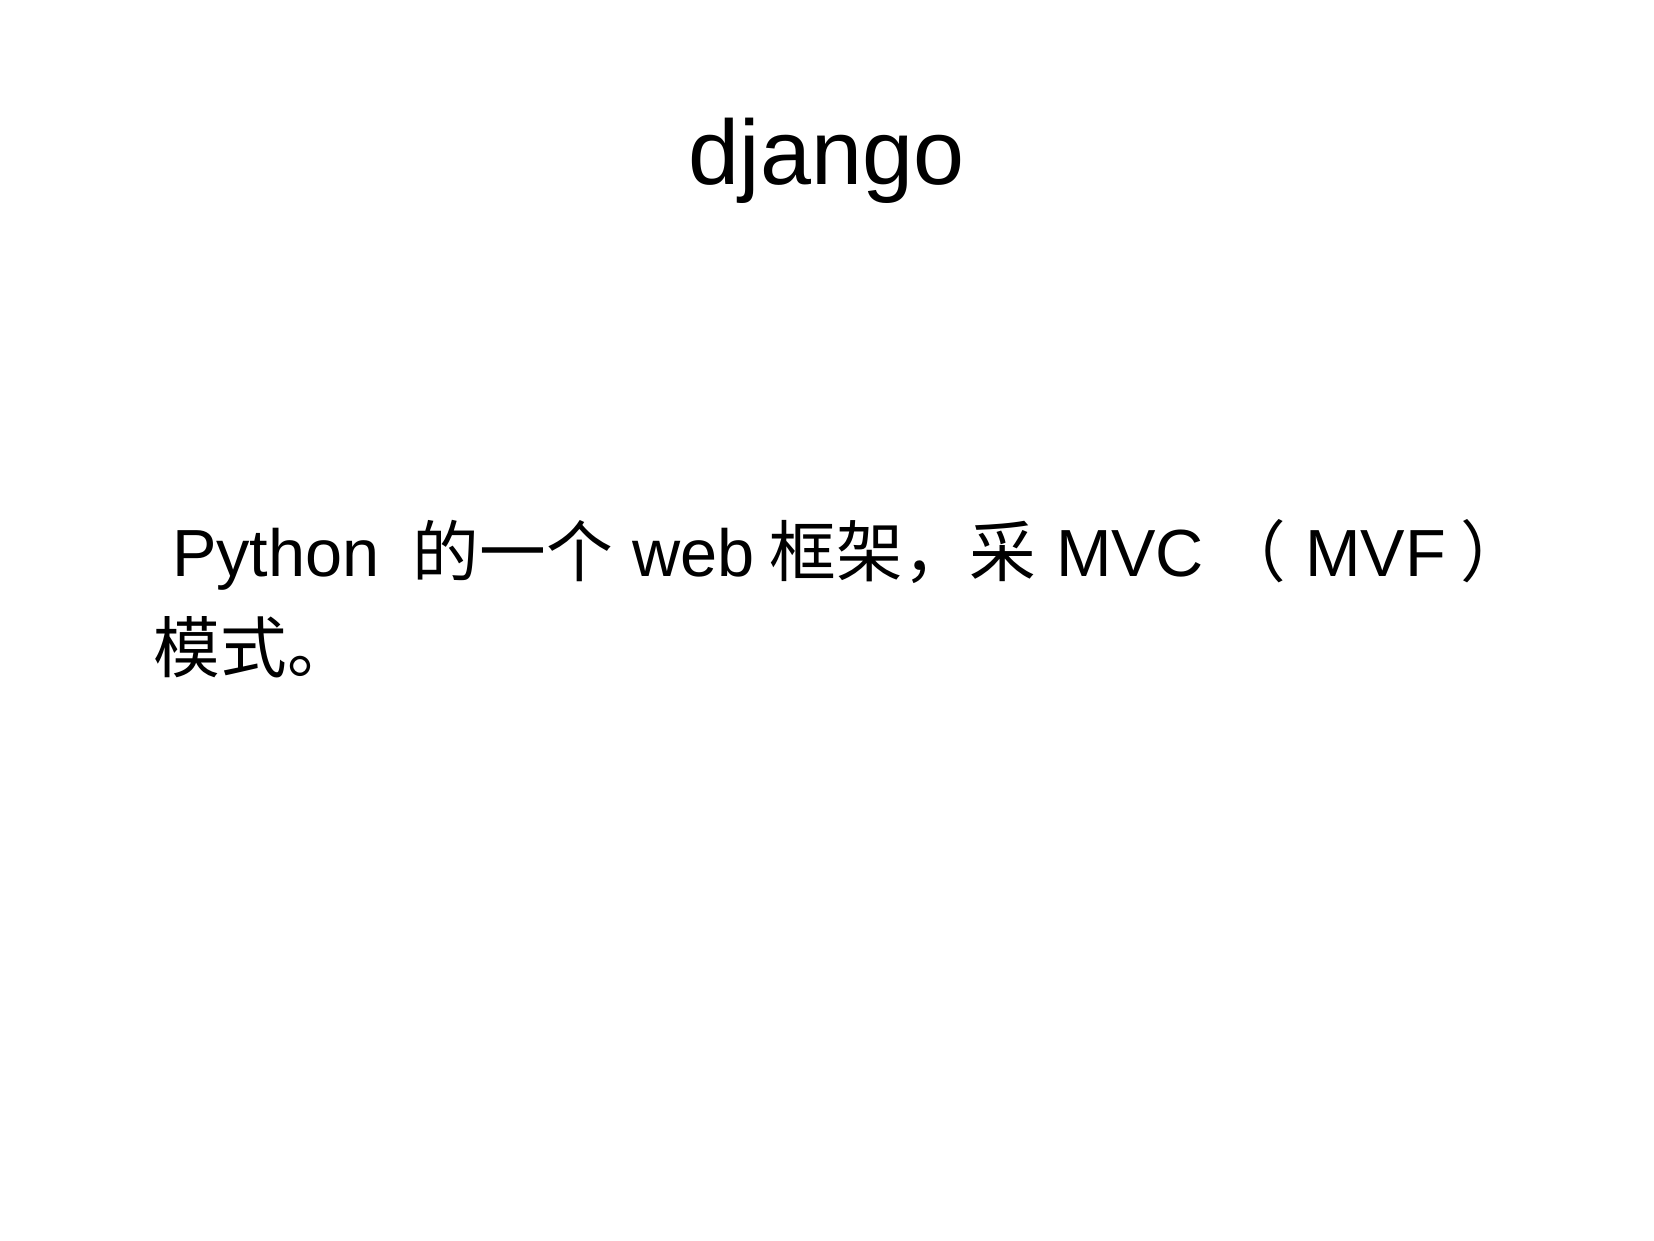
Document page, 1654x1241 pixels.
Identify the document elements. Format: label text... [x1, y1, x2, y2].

title django [82, 49, 1571, 257]
list Python 的一个web框架，采MVC（MVF）模式。 [82, 290, 1571, 1010]
